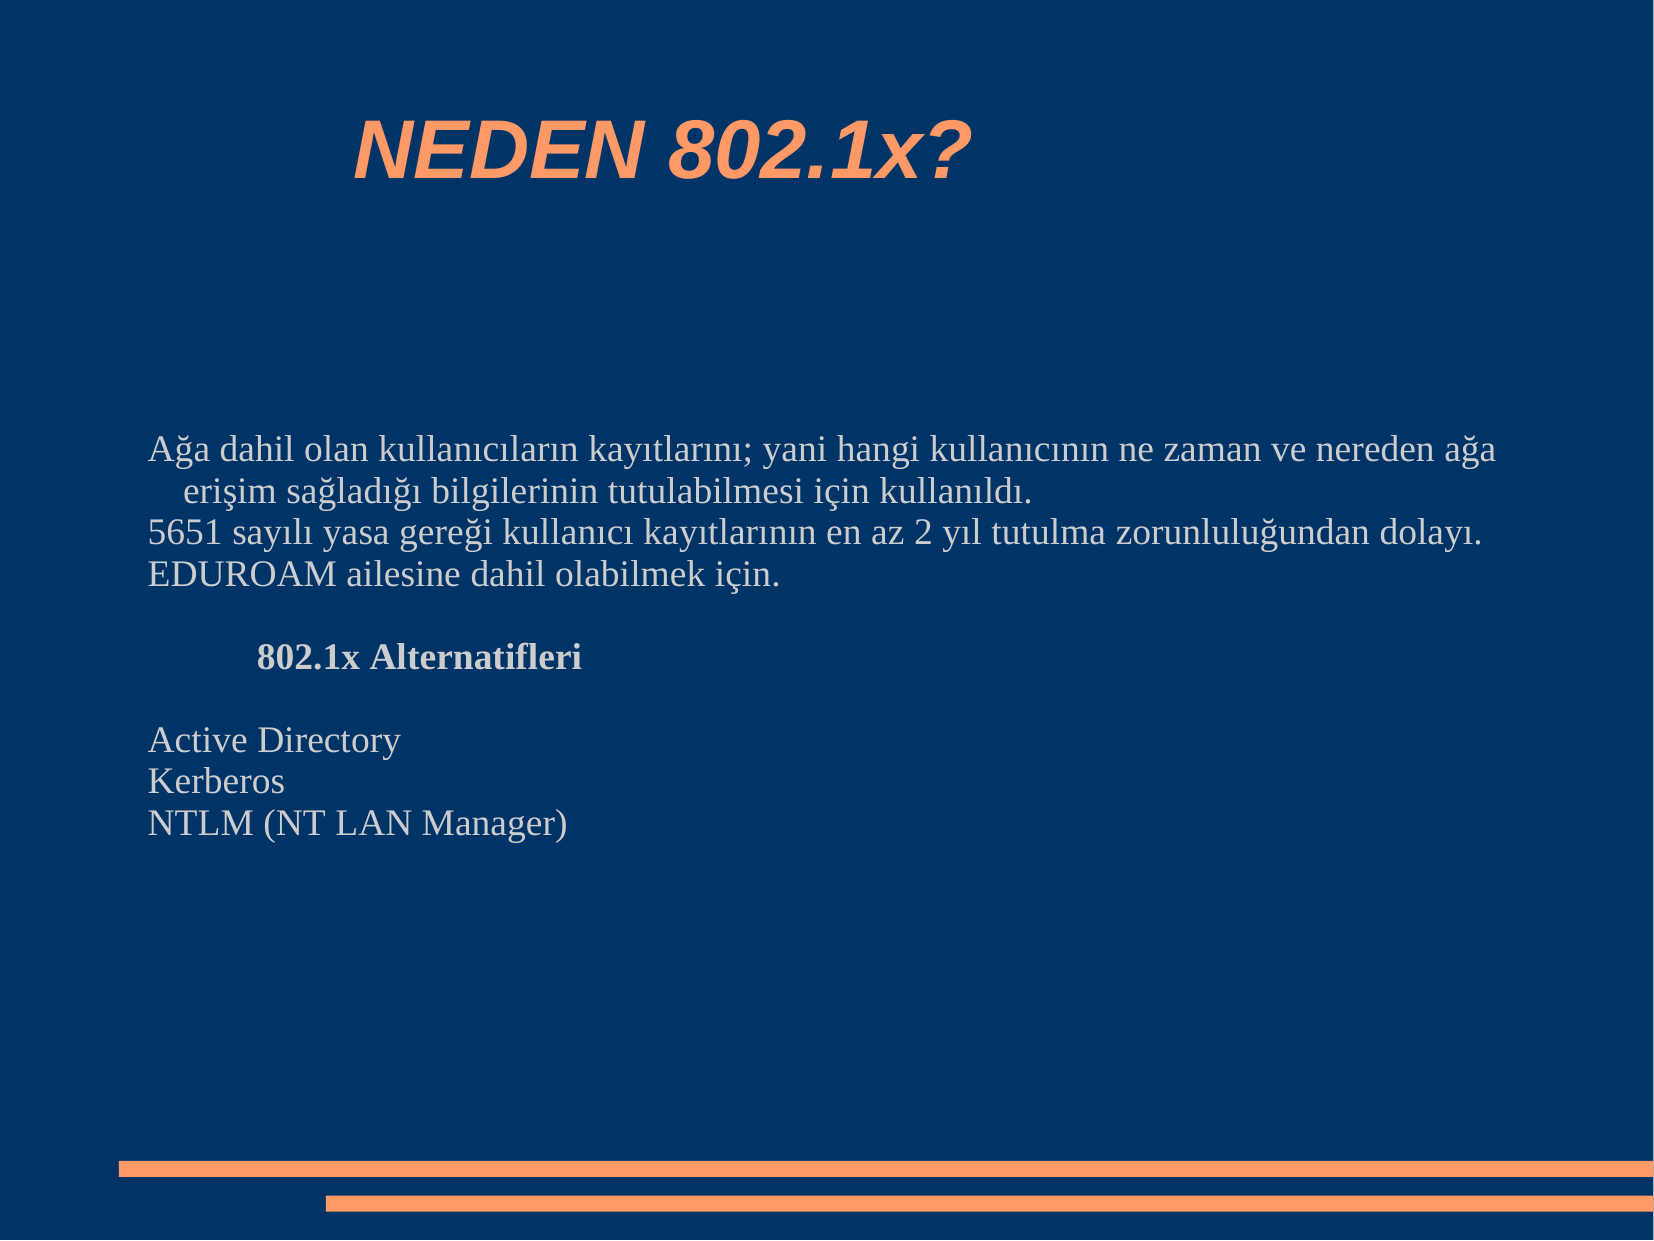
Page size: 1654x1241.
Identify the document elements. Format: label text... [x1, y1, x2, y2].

subtitle Ağa dahil olan kullanıcıların kayıtlarını; yani hangi kullanıcının ne zaman ve nereden ağa erişim sağladığı bilgilerinin tutulabilmesi için kullanıldı. 5651 sayılı yasa gereği kullanıcı kayıtlarının en az 2 yıl tutulma zorunluluğundan dolayı. EDUROAM ailesine dahil olabilmek için. 802.1x Alternatifleri Active Directory Kerberos NTLM (NT LAN Manager) [147, 238, 1587, 1034]
title NEDEN 802.1x? [121, 53, 1534, 247]
